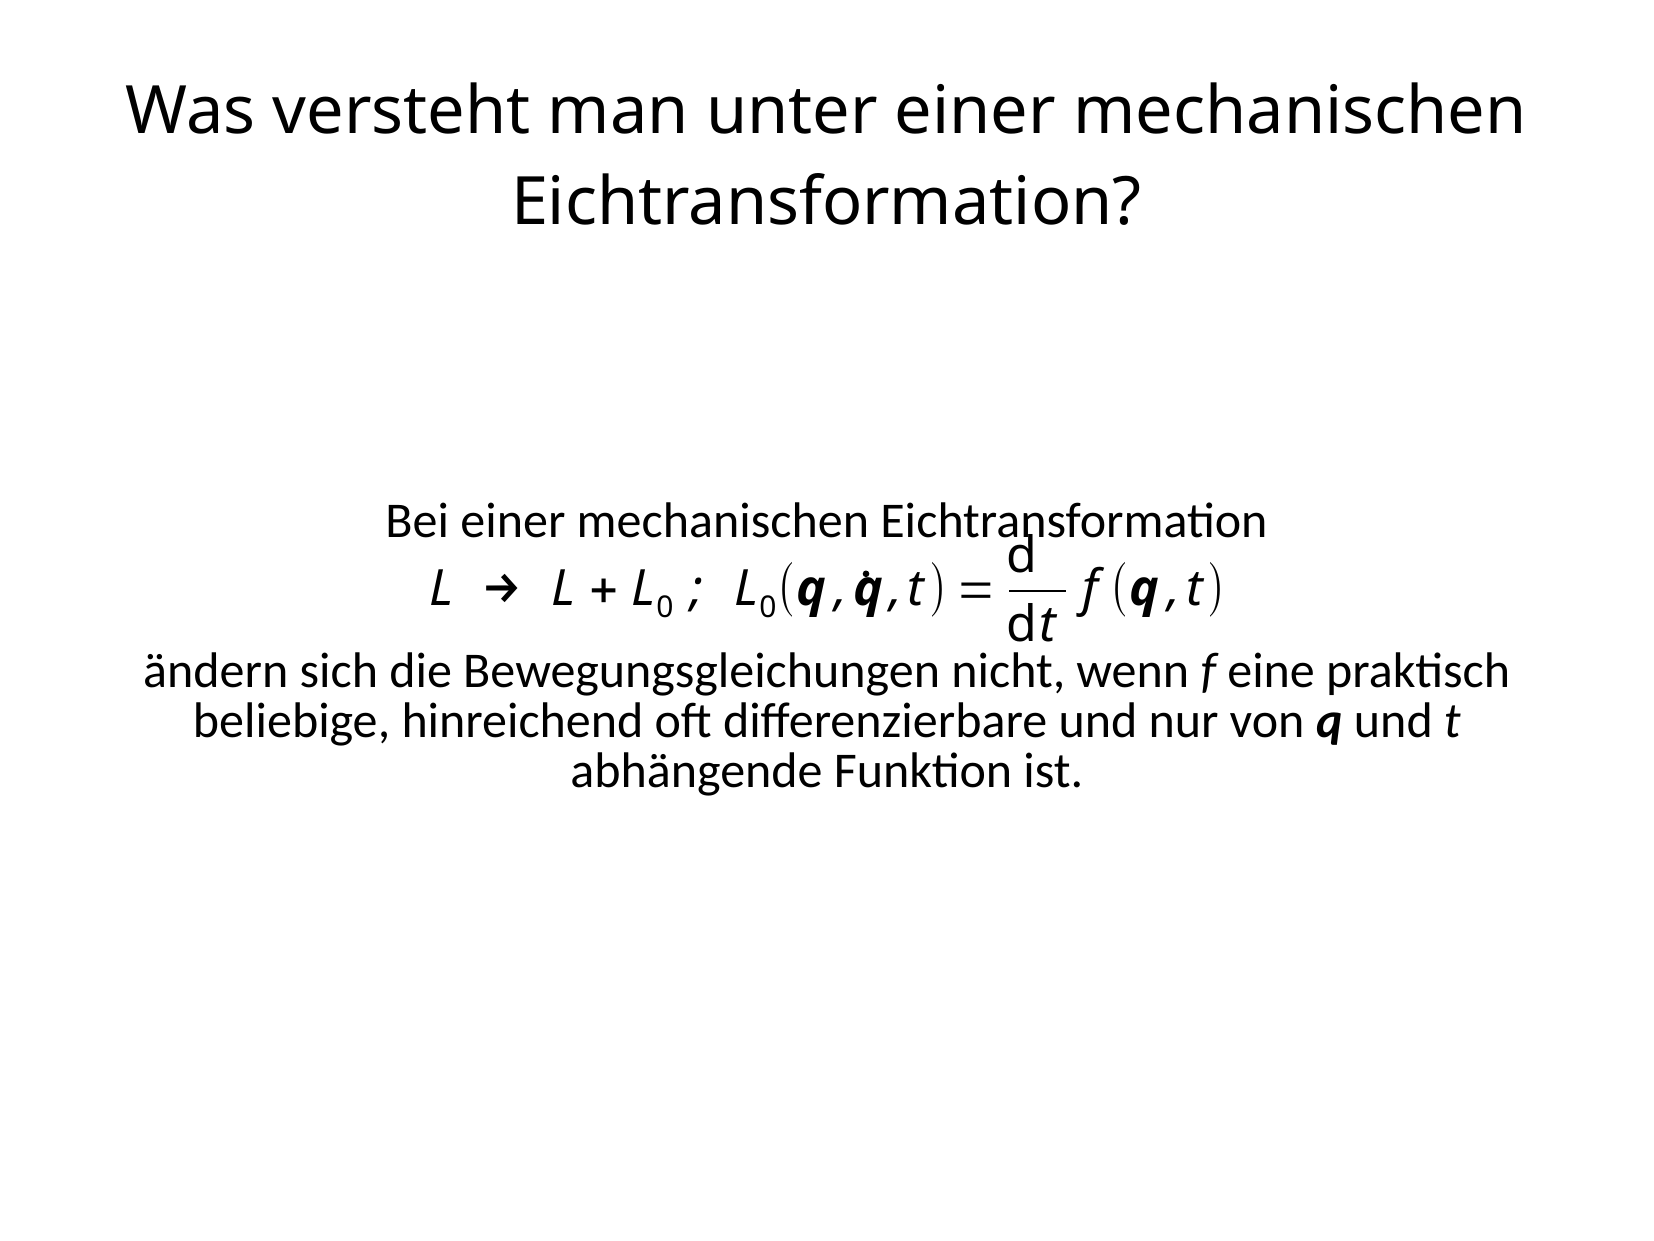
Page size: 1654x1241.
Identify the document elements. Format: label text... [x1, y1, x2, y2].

subtitle Bei einer mechanischen Eichtransformation ändern sich die Bewegungsgleichungen nicht, wenn f eine praktisch beliebige, hinreichend oft differenzierbare und nur von q und t abhängende Funktion ist. [82, 290, 1571, 1010]
chart [423, 525, 1231, 656]
title Was versteht man unter einer mechanischen Eichtransformation? [82, 49, 1571, 257]
